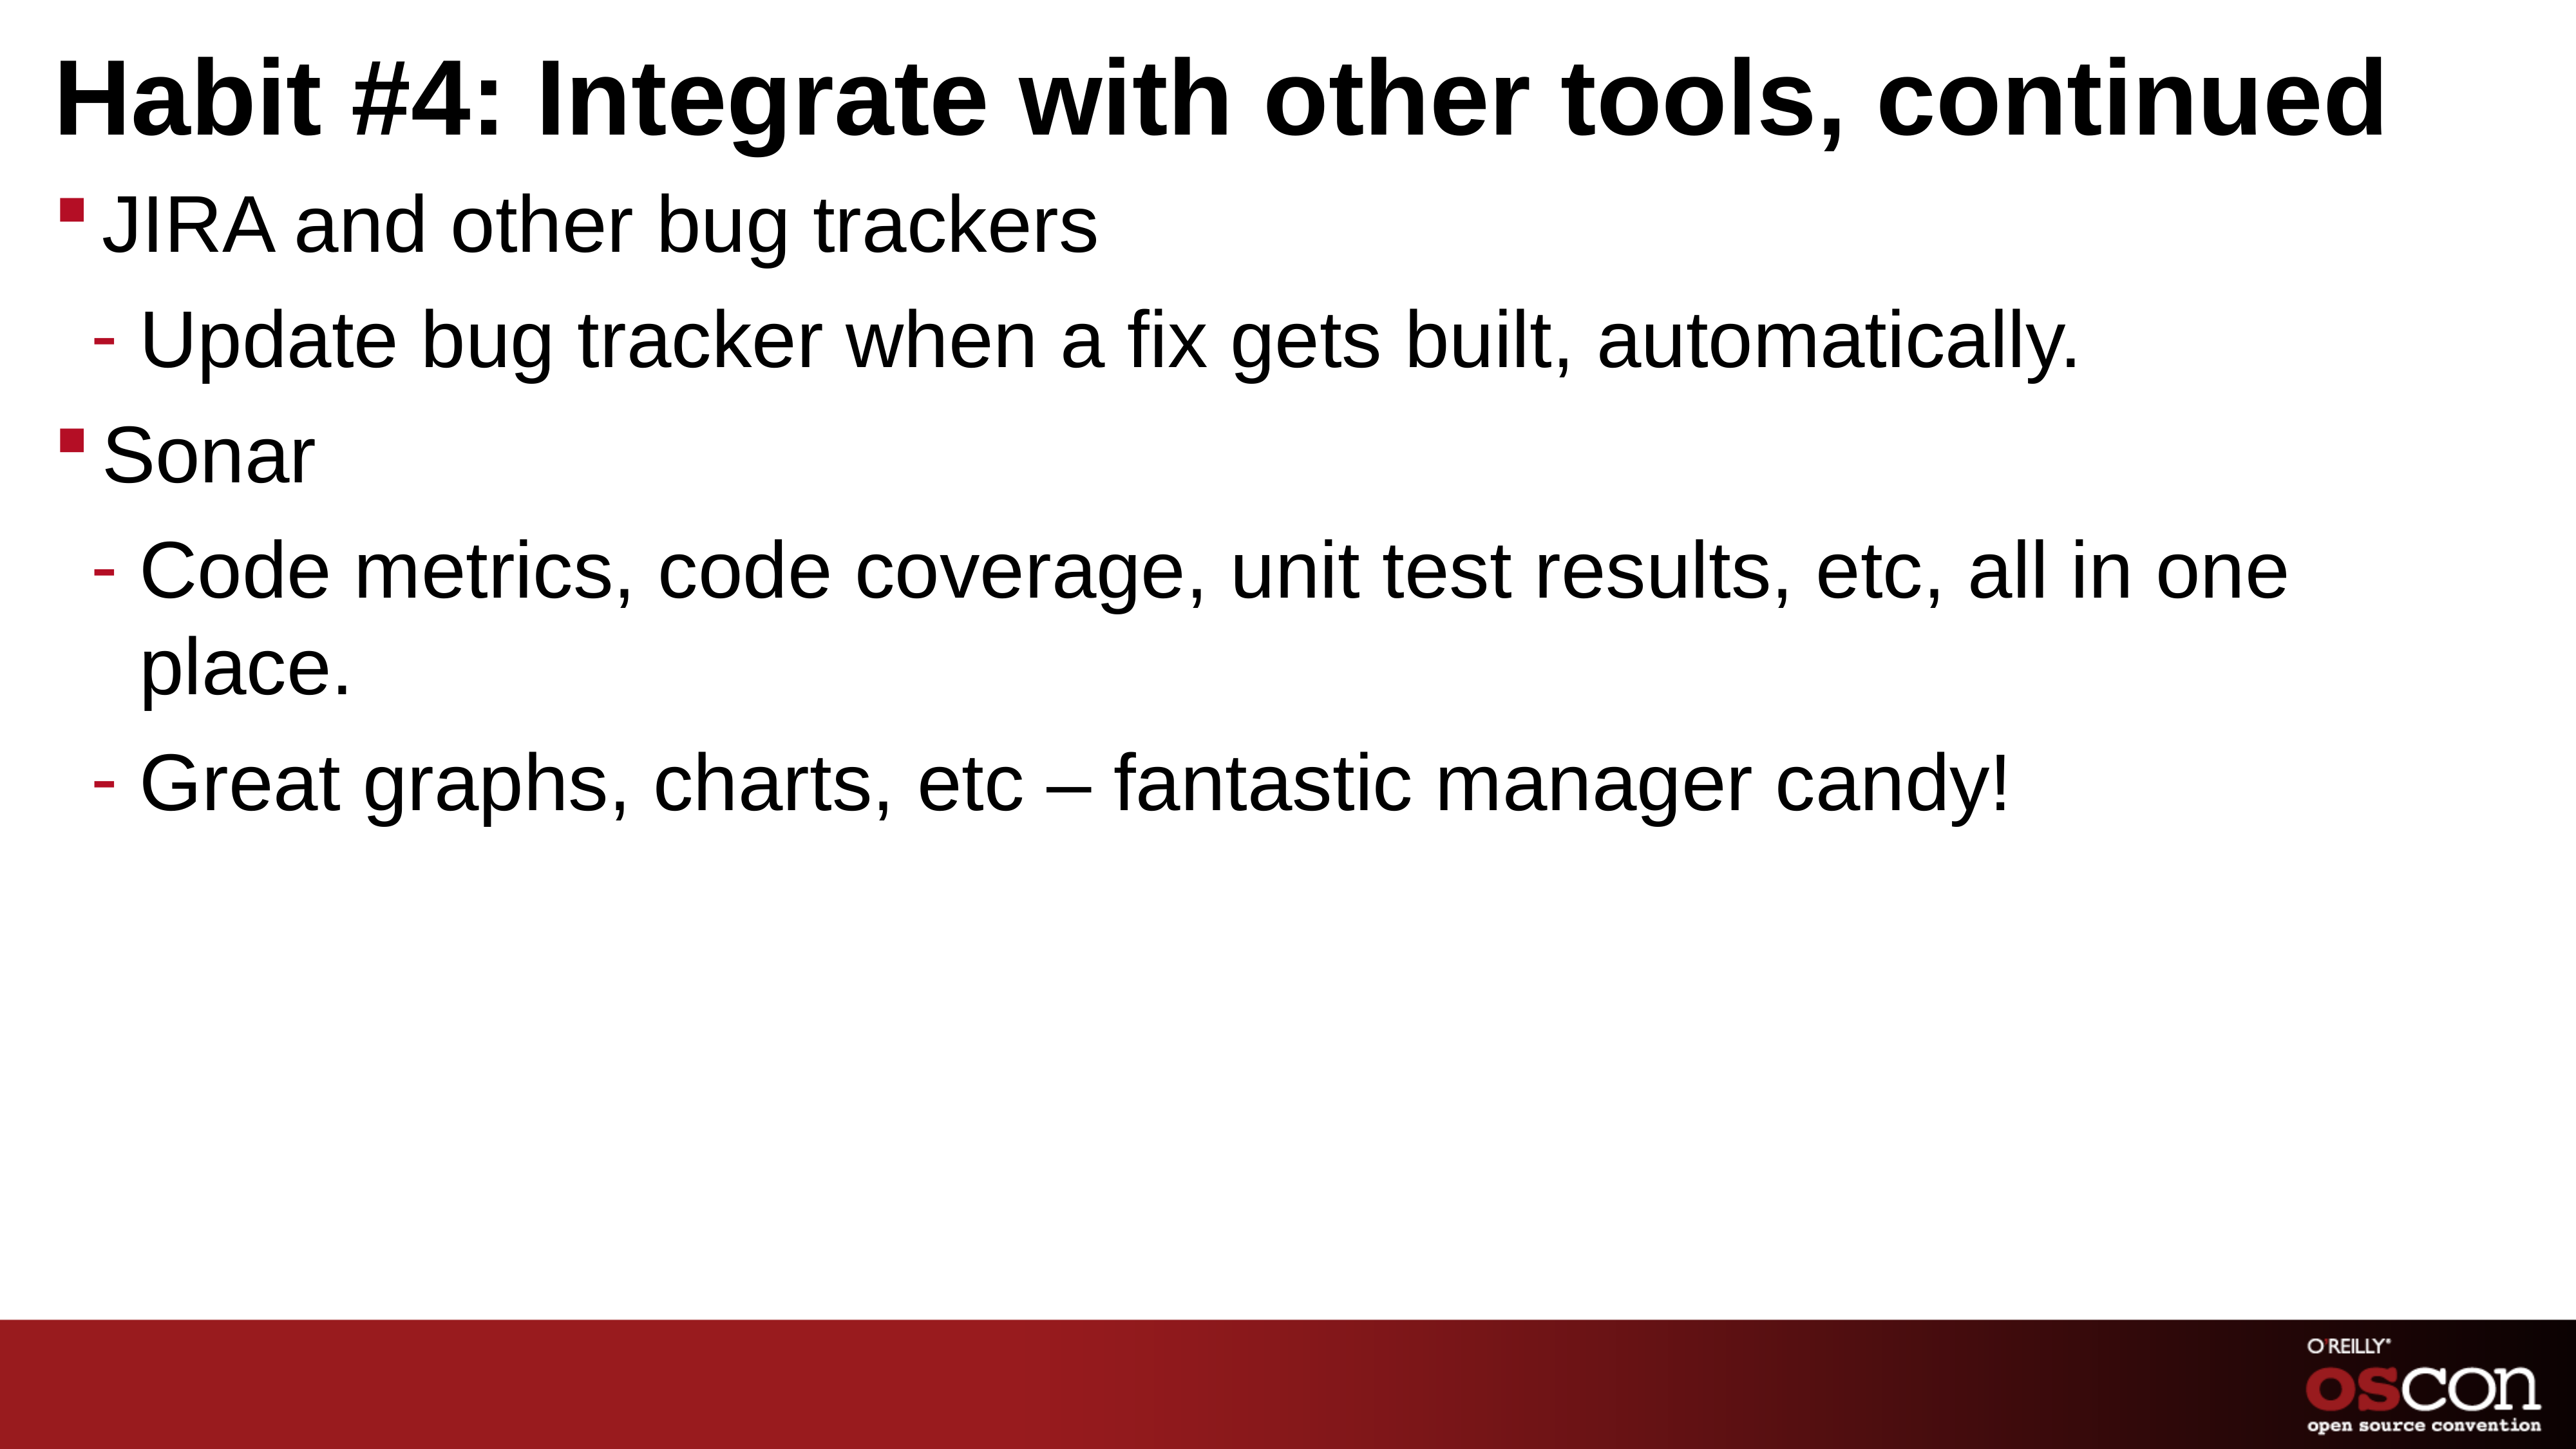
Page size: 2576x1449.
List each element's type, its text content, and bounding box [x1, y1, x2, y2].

picture [0, 0, 2576, 1449]
list JIRA and other bug trackers Update bug tracker when a fix gets built, automatically. Sonar Code metrics, code coverage, unit test results, etc, all in one place. Great graphs, charts, etc – fantastic manager candy! [48, 166, 2514, 1449]
title Habit #4: Integrate with other tools, continued [48, 17, 2514, 166]
